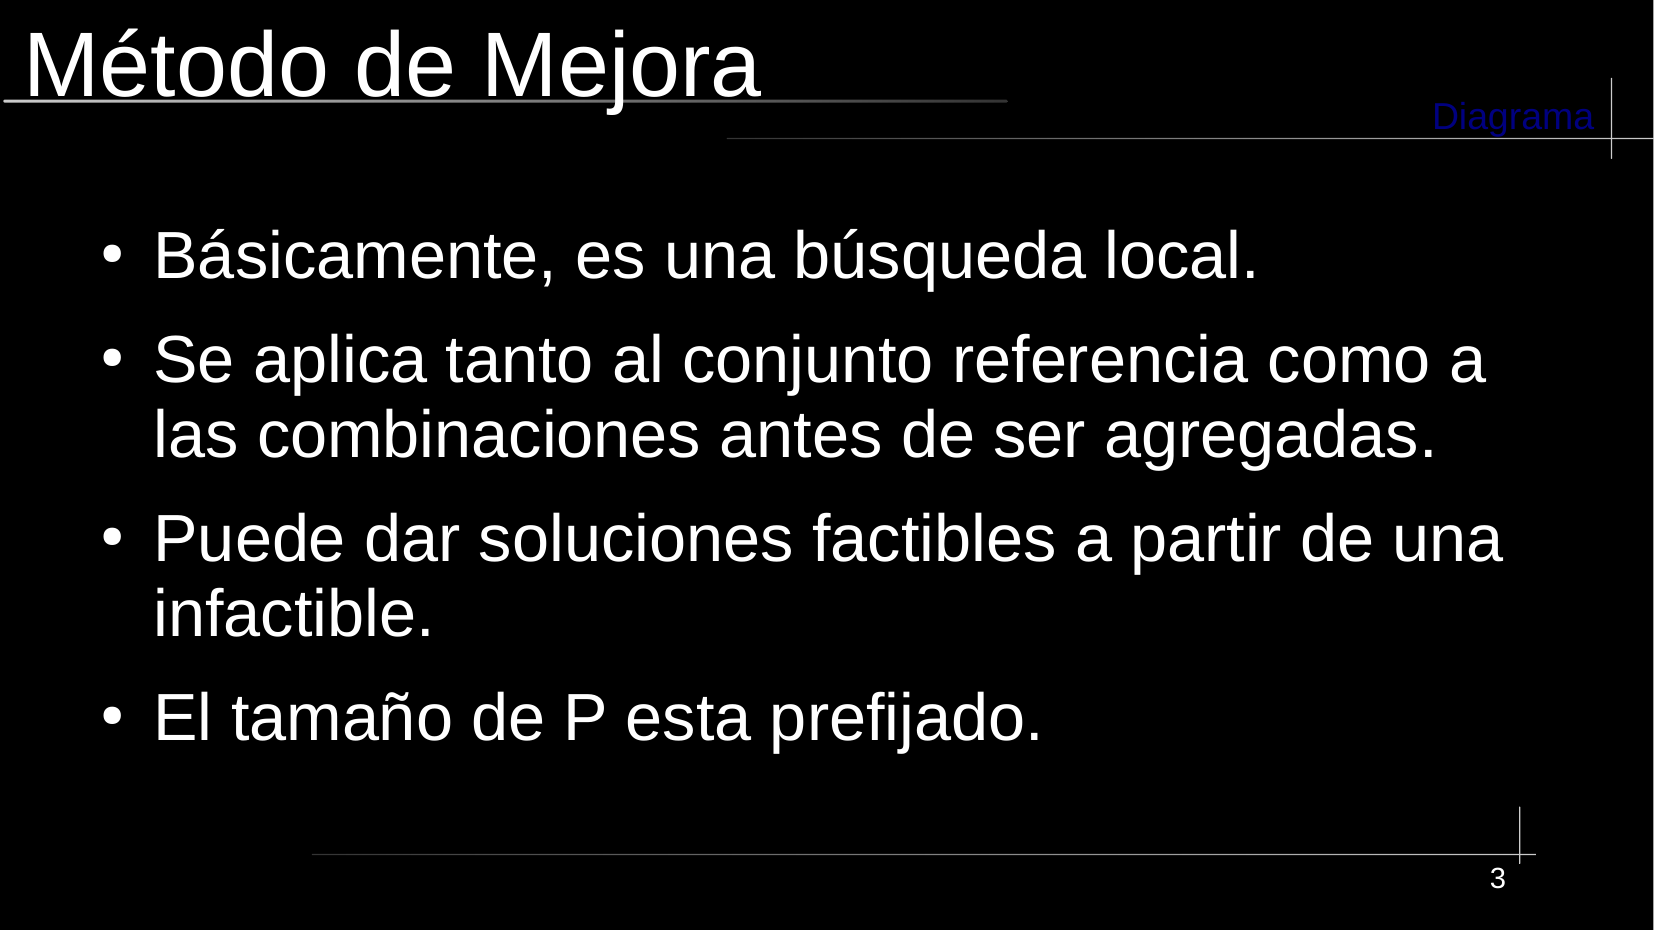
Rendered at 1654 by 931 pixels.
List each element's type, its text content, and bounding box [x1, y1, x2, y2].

title Método de Mejora [23, 11, 1589, 119]
list Básicamente, es una búsqueda local. Se aplica tanto al conjunto referencia como a las combinaciones antes de ser agregadas. Puede dar soluciones factibles a partir de una infactible. El tamaño de P esta prefijado. [82, 217, 1571, 758]
text_box Diagrama [1417, 88, 1609, 146]
